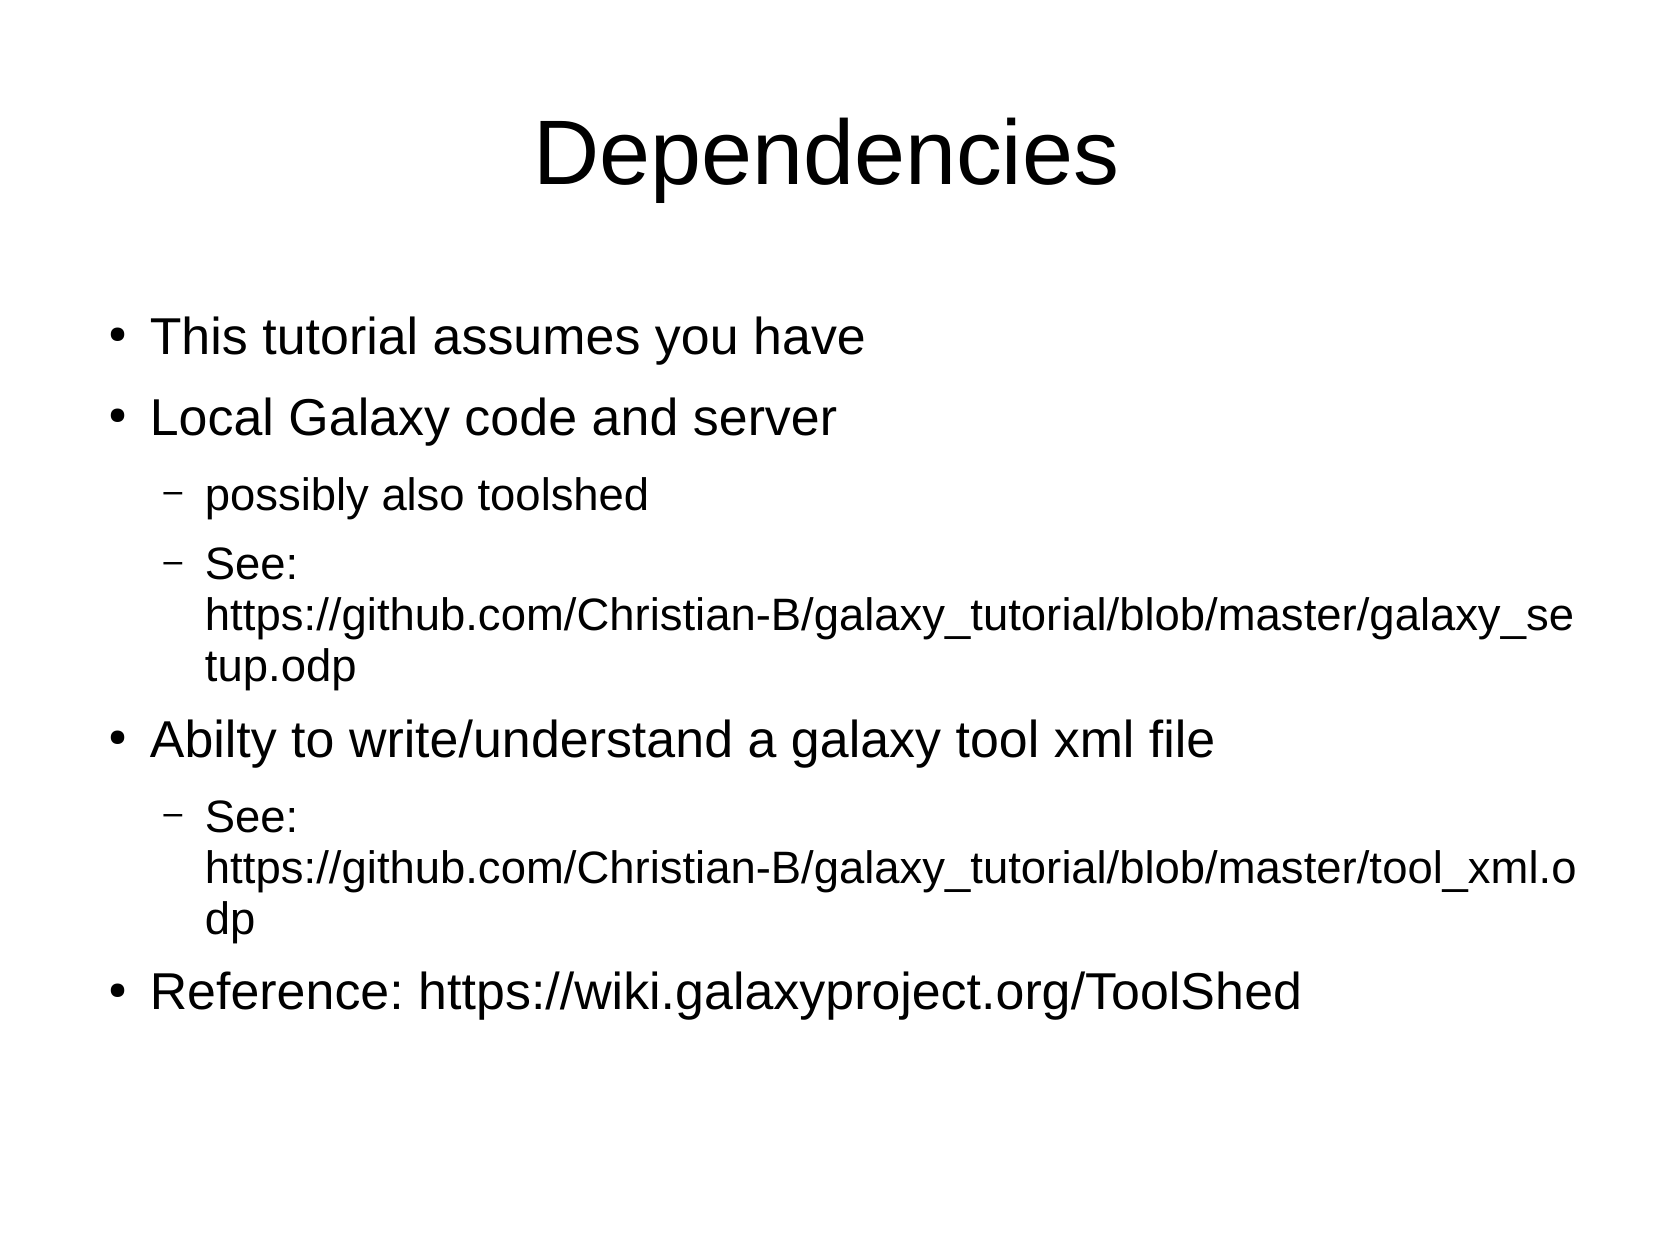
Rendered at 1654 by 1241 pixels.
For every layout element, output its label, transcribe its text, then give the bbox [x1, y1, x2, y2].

title Dependencies [82, 49, 1571, 257]
list This tutorial assumes you have Local Galaxy code and server possibly also toolshed See: https://github.com/Christian-B/galaxy_tutorial/blob/master/galaxy_setup.odp Abilty to write/understand a galaxy tool xml file See: https://github.com/Christian-B/galaxy_tutorial/blob/master/tool_xml.odp Reference: https://wiki.galaxyproject.org/ToolShed [94, 307, 1583, 1027]
